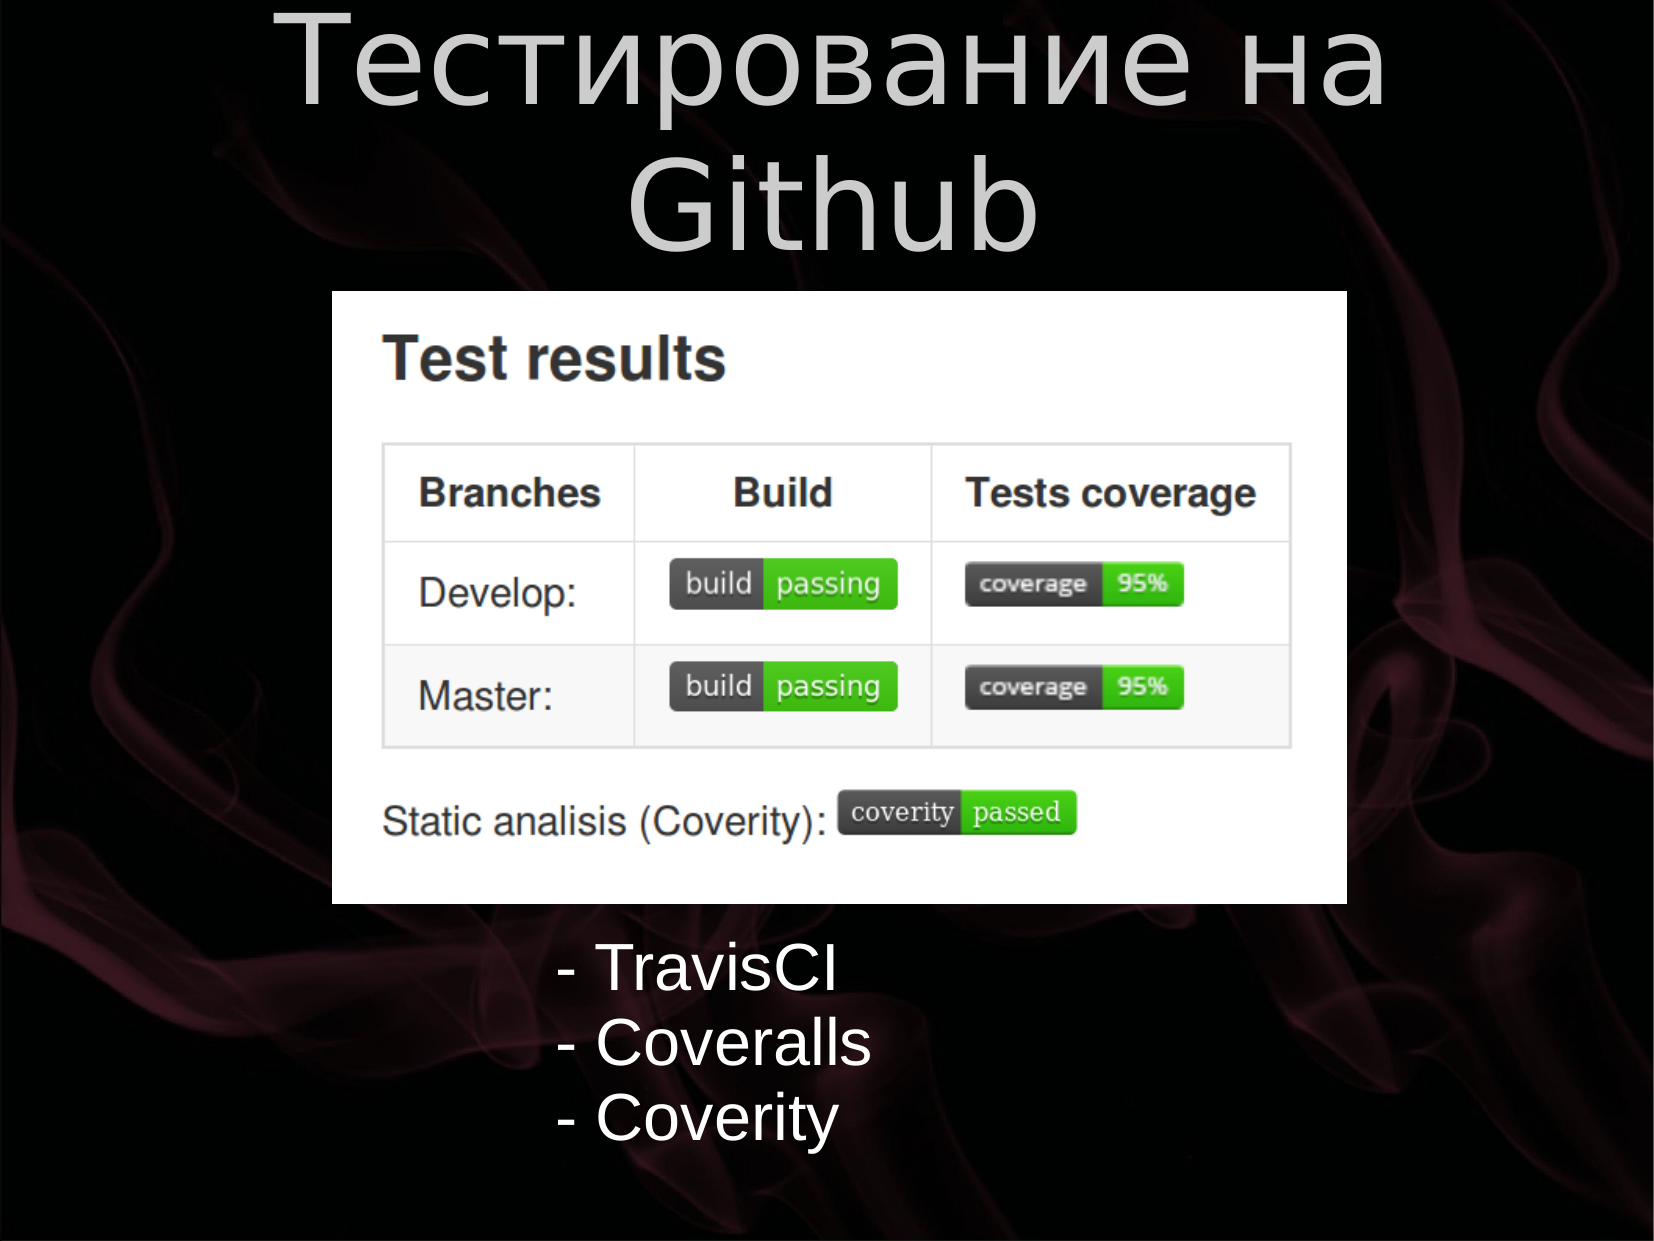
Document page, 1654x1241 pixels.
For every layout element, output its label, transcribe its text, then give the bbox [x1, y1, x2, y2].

title Тестирование на Github [90, 0, 1579, 280]
picture [0, 0, 1654, 1241]
text_box - TravisCI - Coveralls - Coverity [555, 885, 1351, 1201]
